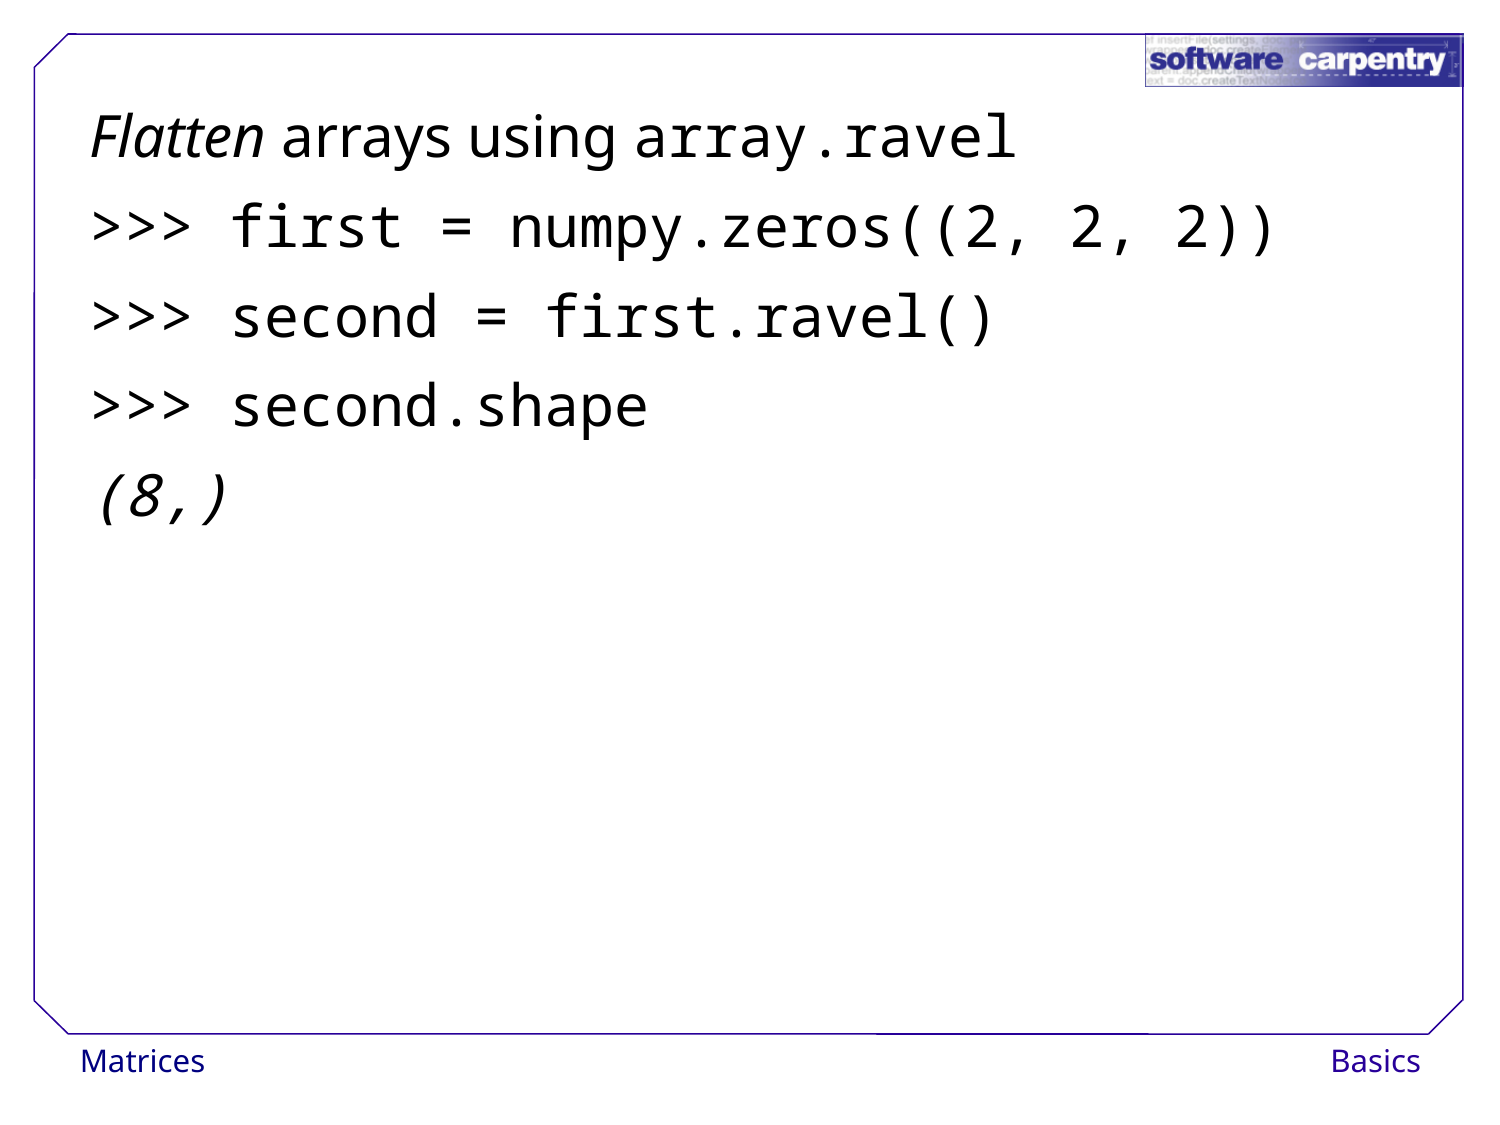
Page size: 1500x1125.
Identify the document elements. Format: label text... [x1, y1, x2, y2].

list Flatten arrays using array.ravel >>> first = numpy.zeros((2, 2, 2)) >>> second = first.ravel() >>> second.shape (8,) [75, 99, 1426, 1013]
picture [1145, 33, 1464, 87]
